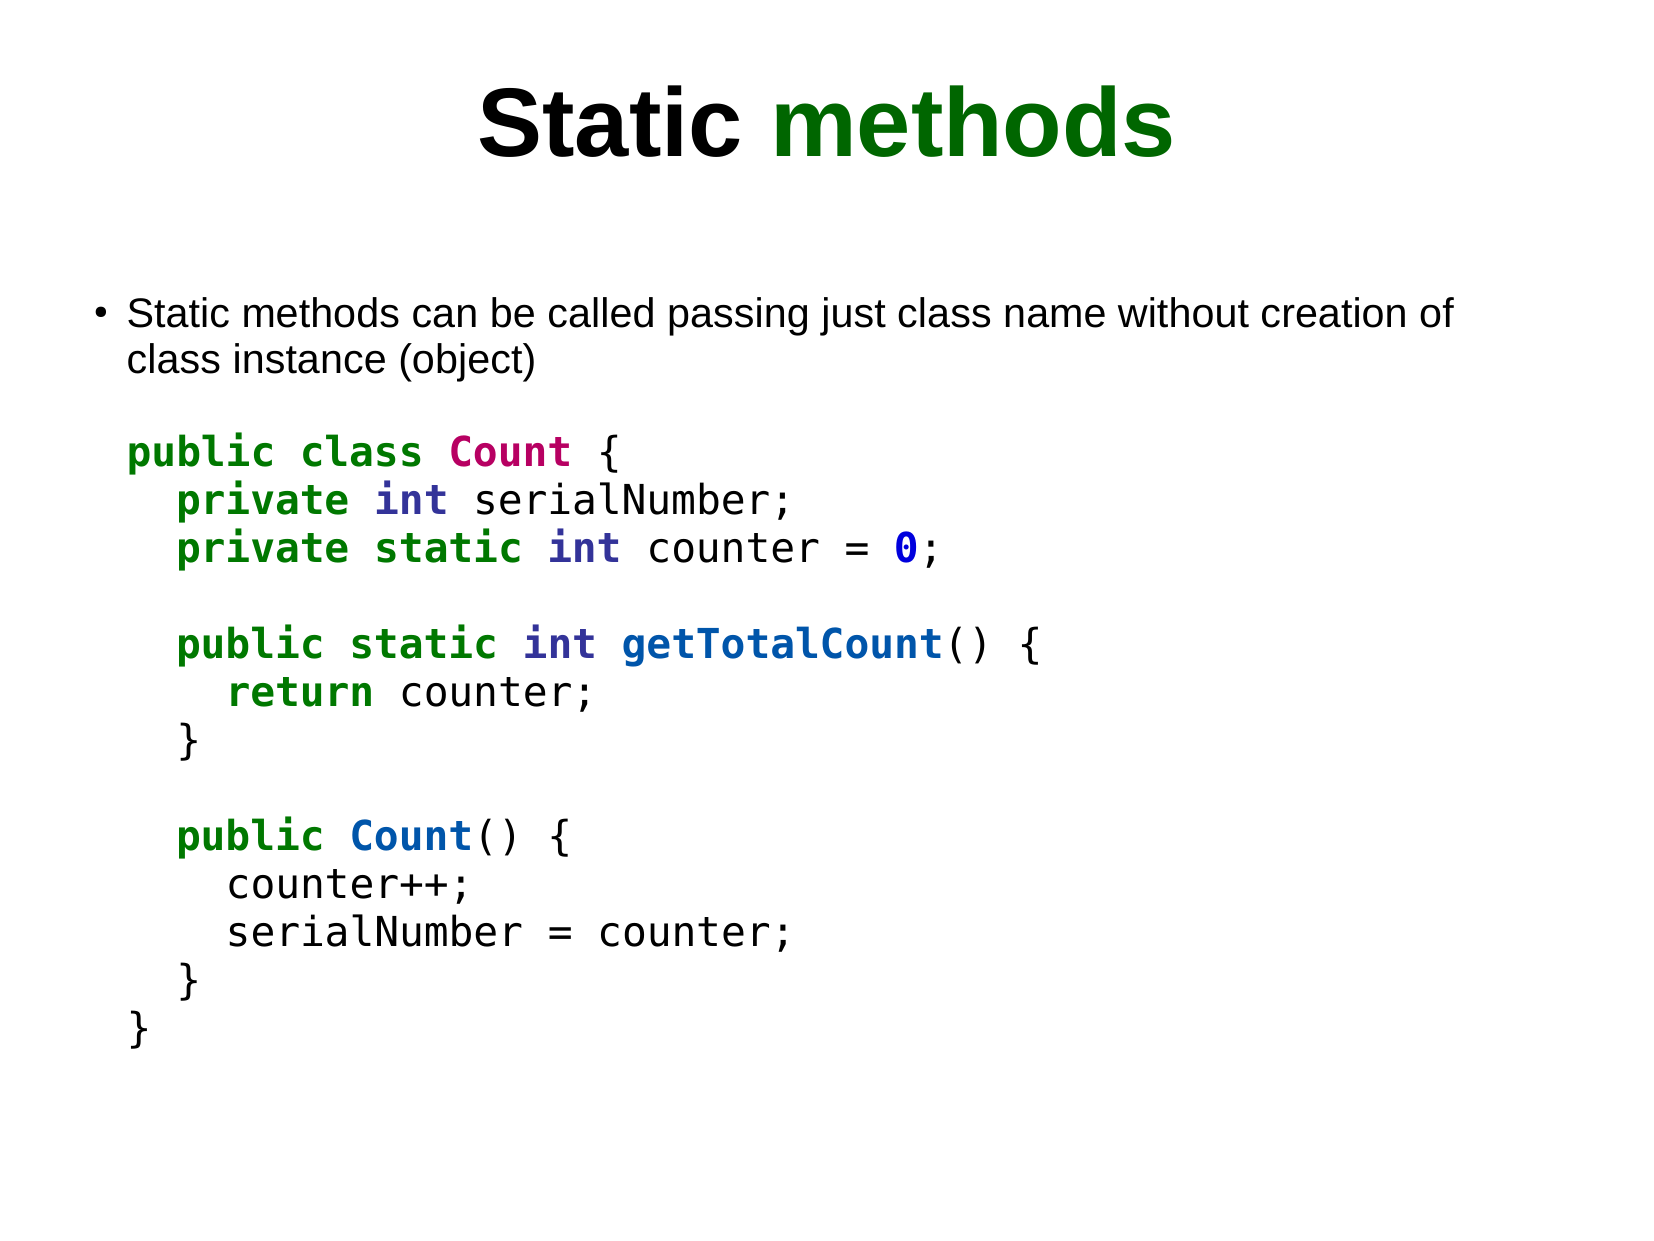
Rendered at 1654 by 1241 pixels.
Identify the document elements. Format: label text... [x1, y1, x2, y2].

title Static methods [82, 52, 1571, 192]
list Static methods can be called passing just class name without creation of class instance (object) public class Count { private int serialNumber; private static int counter = 0; public static int getTotalCount() { return counter; } public Count() { counter++; serialNumber = counter; } } [82, 290, 1538, 1111]
